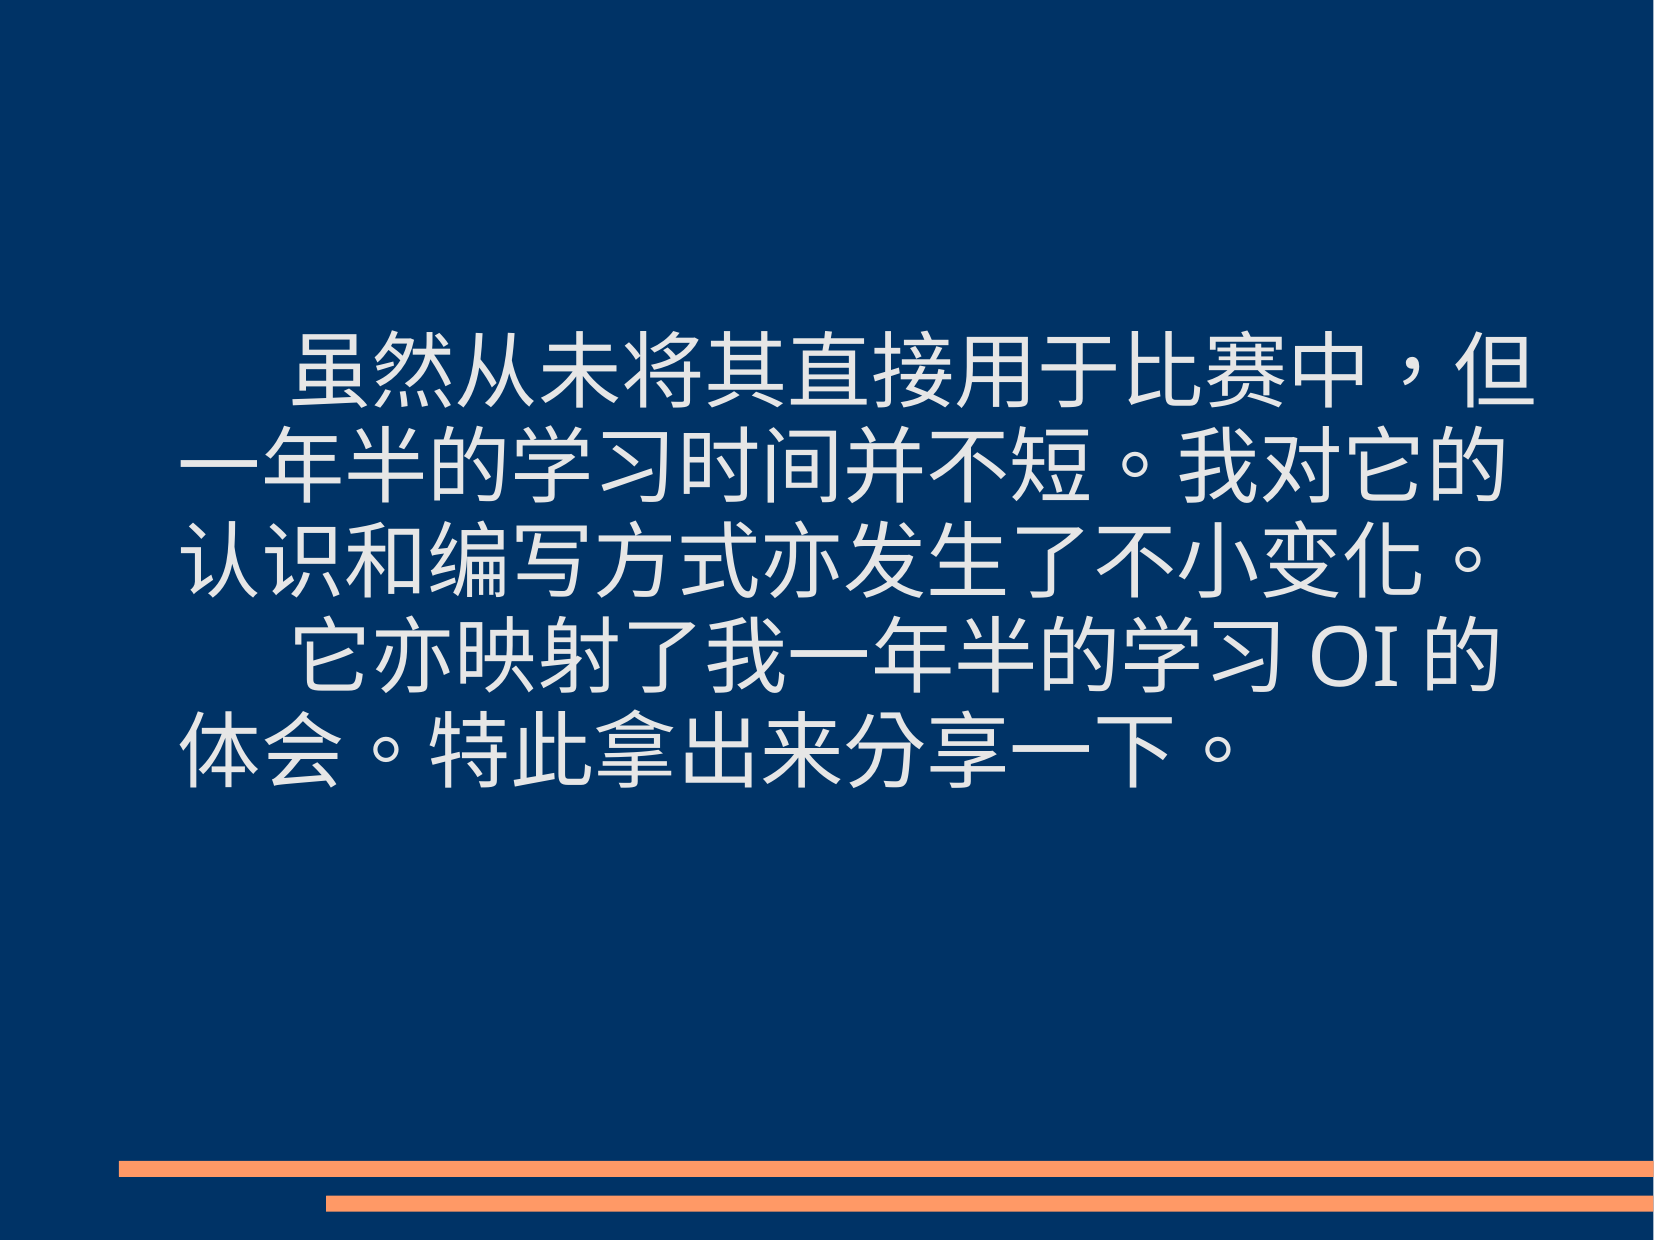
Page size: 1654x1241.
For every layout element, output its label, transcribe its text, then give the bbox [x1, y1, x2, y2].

list 虽然从未将其直接用于比赛中，但一年半的学习时间并不短。我对它的认识和编写方式亦发生了不小变化。 它亦映射了我一年半的学习OI的体会。特此拿出来分享一下。 [121, 322, 1560, 1132]
